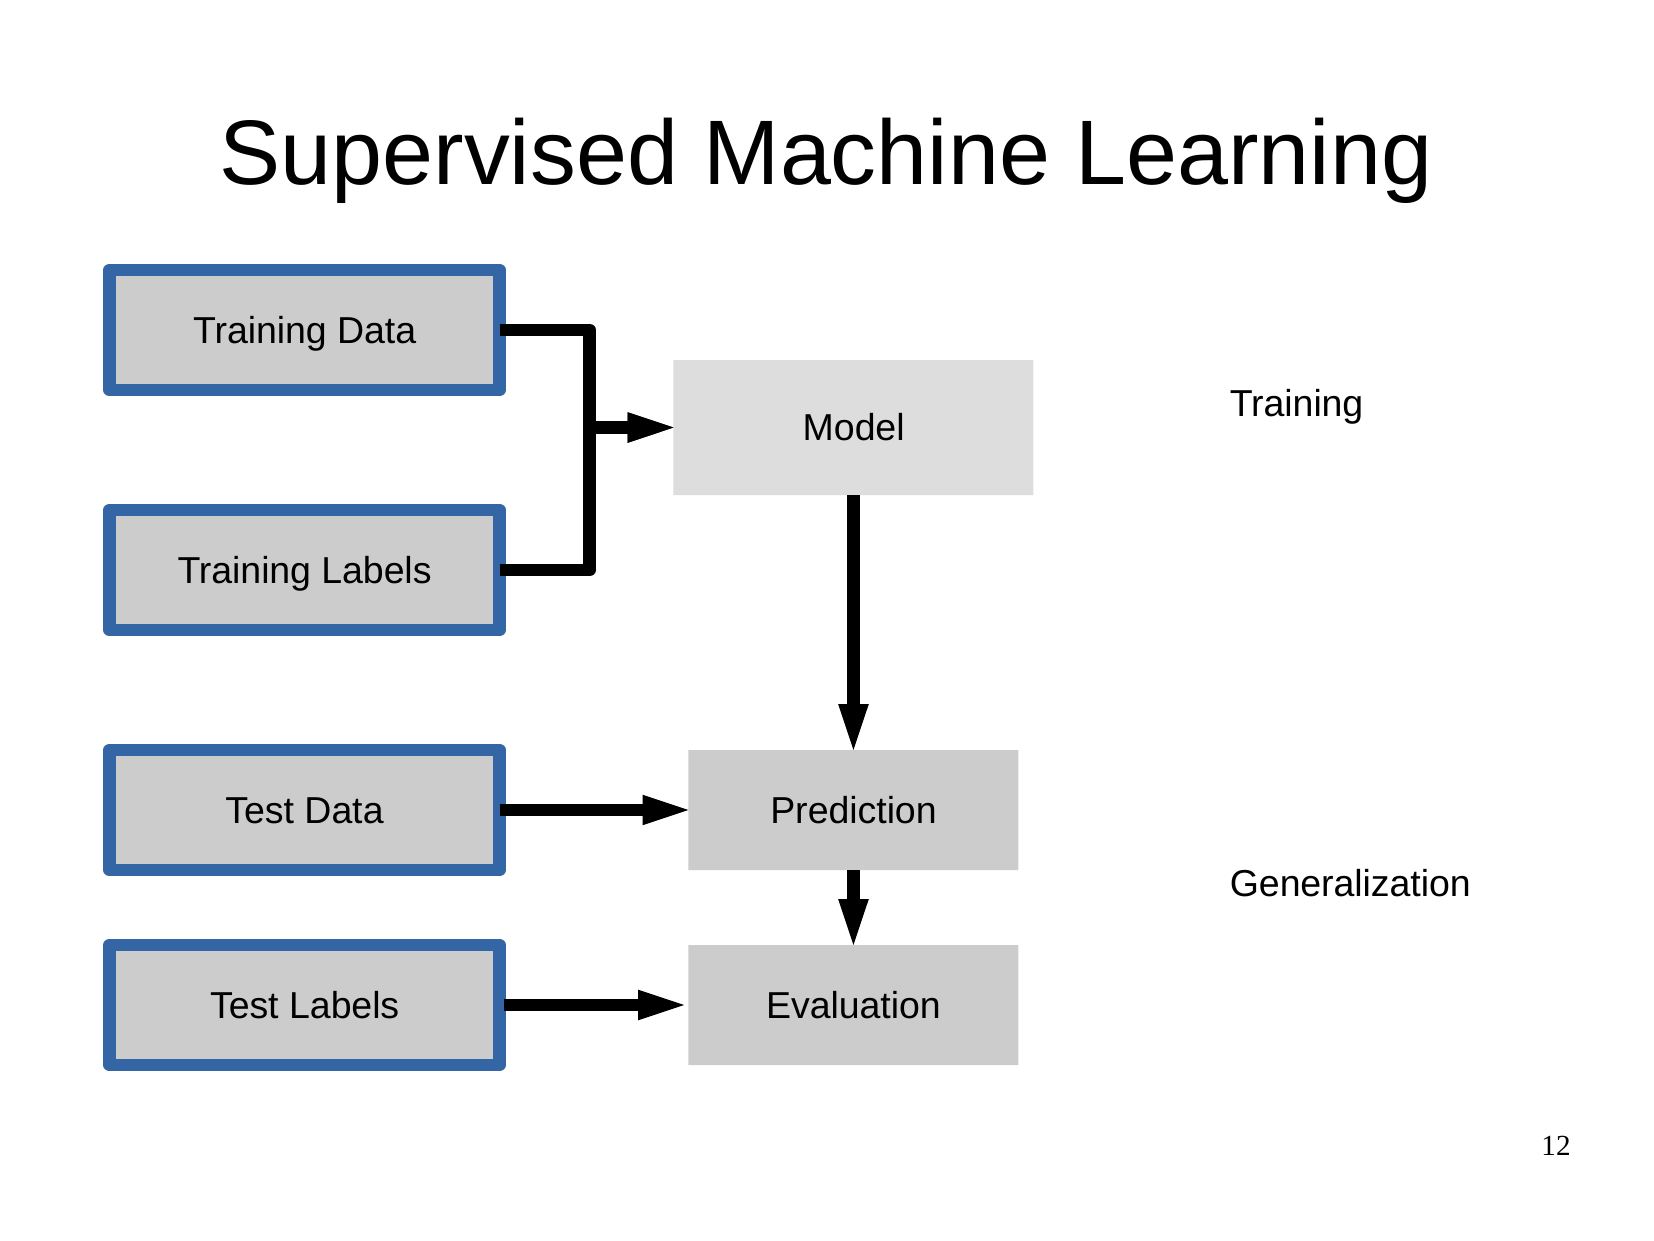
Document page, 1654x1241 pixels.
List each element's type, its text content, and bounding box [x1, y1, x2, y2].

text_box Training Labels [109, 510, 500, 631]
text_box Generalization [1215, 855, 1531, 912]
text_box Training [1215, 375, 1396, 432]
text_box Evaluation [688, 945, 1019, 1066]
text_box Test Labels [109, 945, 500, 1066]
text_box Prediction [688, 750, 1019, 871]
text_box Model [673, 360, 1034, 496]
text_box Test Data [109, 750, 500, 871]
title Supervised Machine Learning [82, 49, 1571, 257]
text_box Training Data [109, 270, 500, 391]
